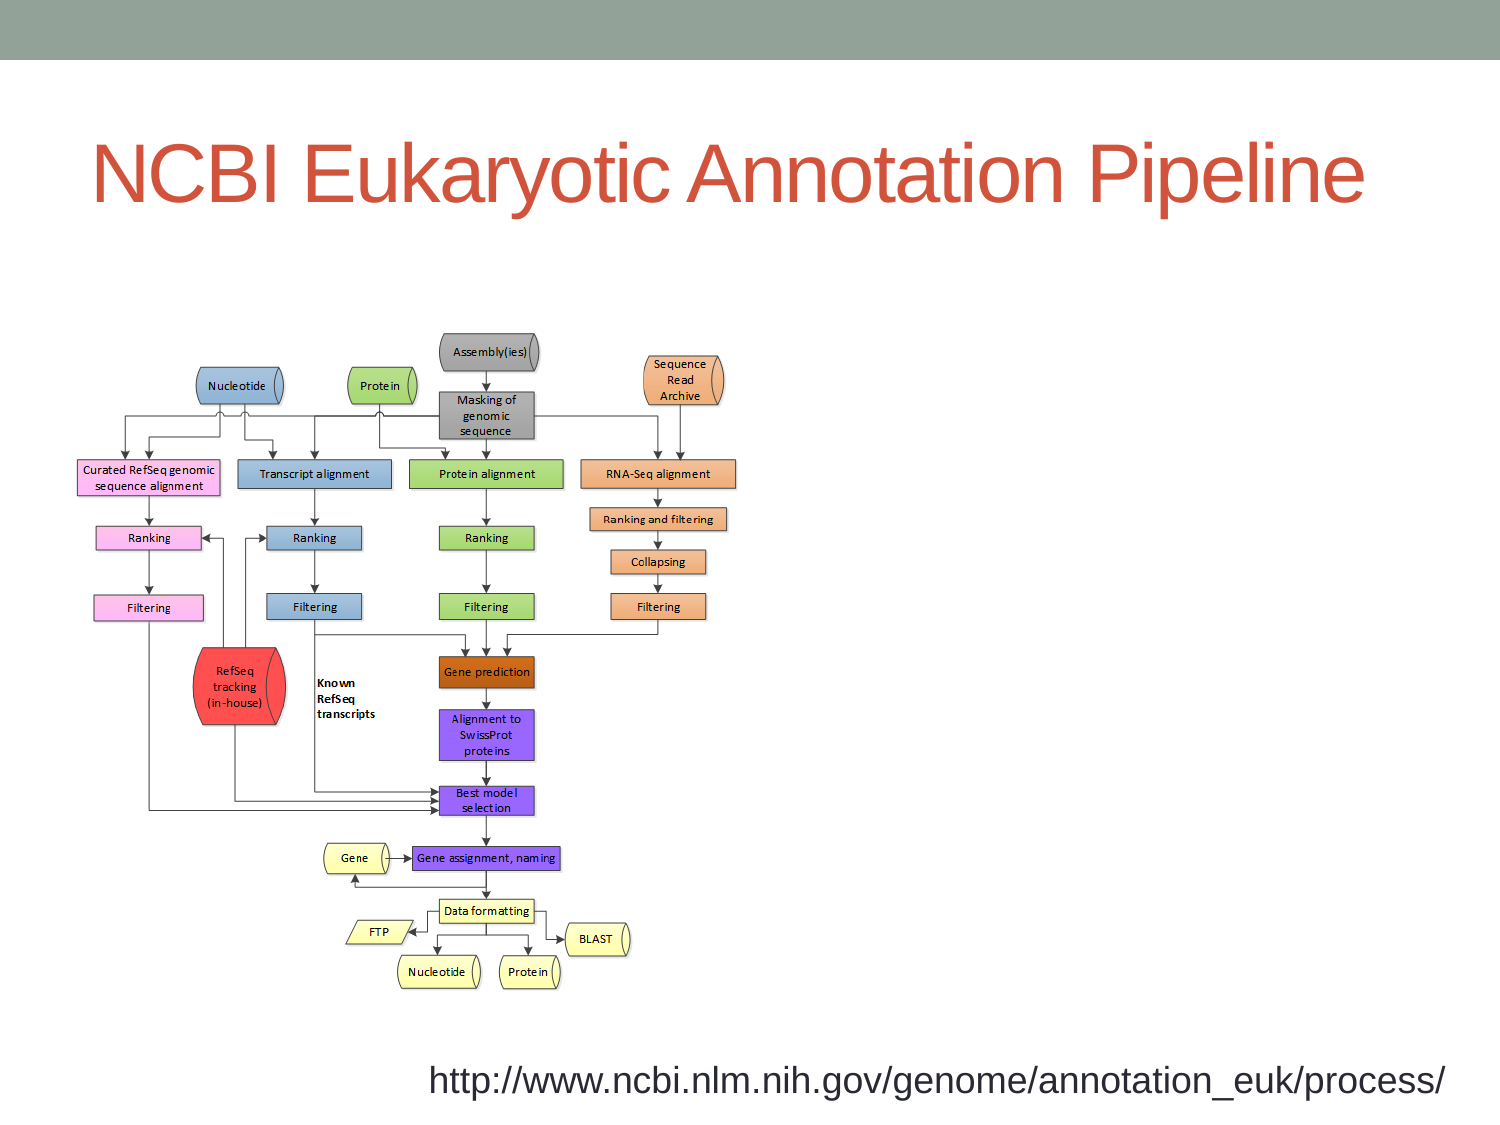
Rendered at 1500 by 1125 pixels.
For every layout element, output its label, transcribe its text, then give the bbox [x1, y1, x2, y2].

title NCBI Eukaryotic Annotation Pipeline [75, 87, 1425, 250]
picture [75, 274, 738, 1049]
text_box http://www.ncbi.nlm.nih.gov/genome/annotation_euk/process/ [414, 1048, 1484, 1109]
